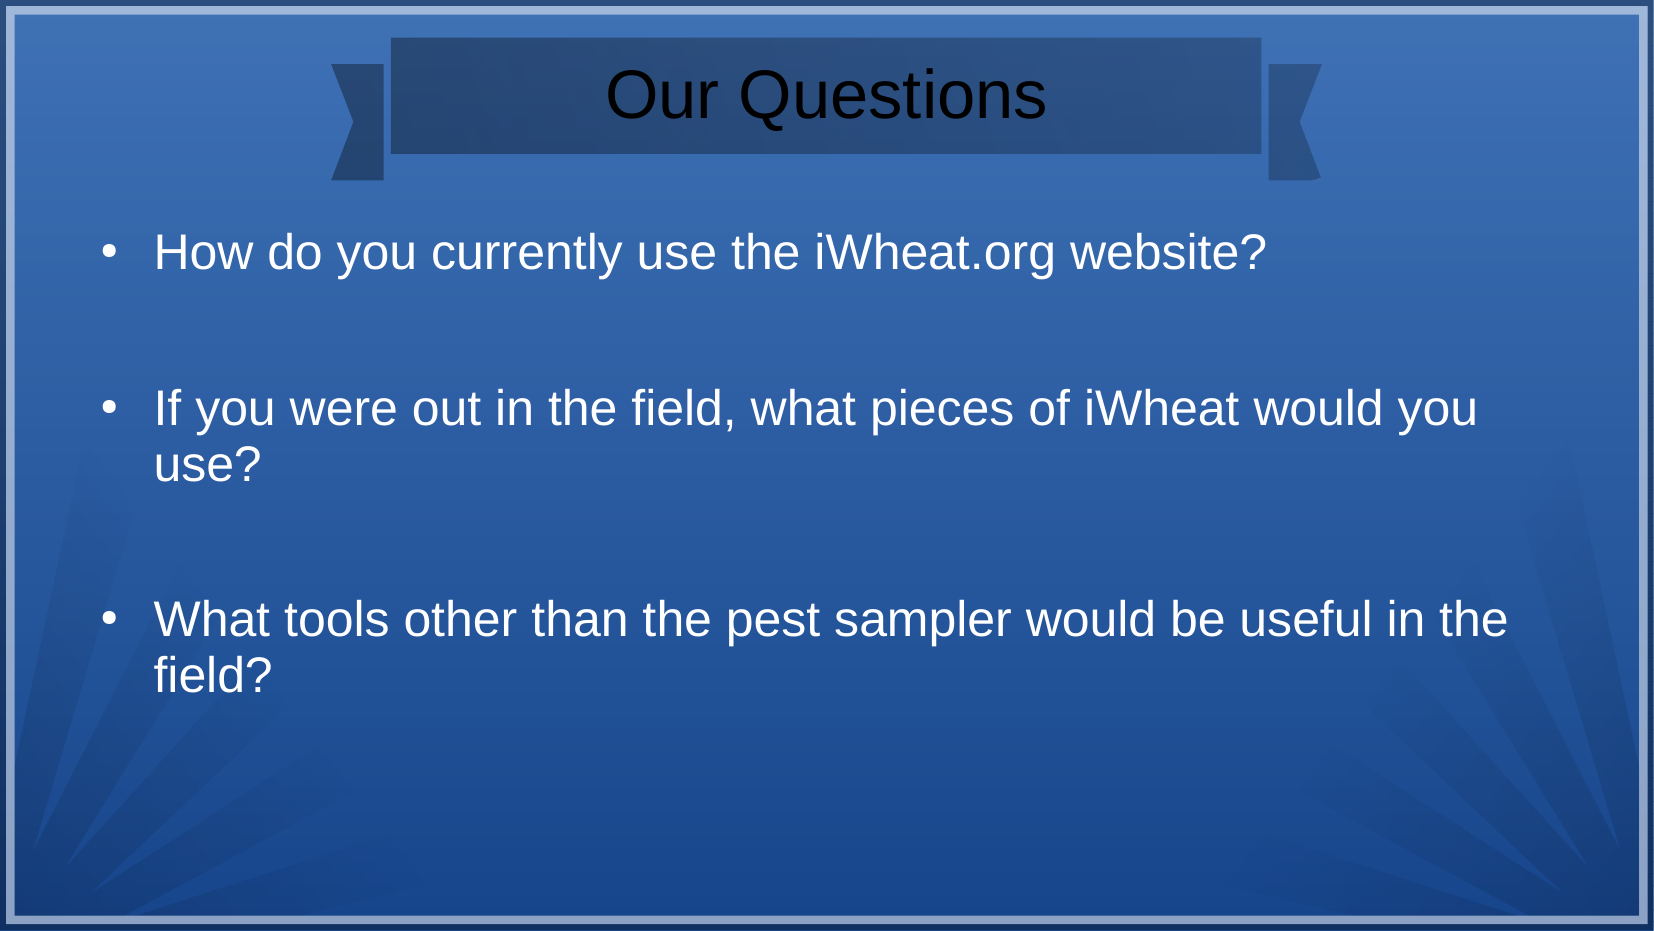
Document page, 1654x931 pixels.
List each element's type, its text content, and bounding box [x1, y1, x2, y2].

title Our Questions [389, 35, 1264, 154]
list How do you currently use the iWheat.org website? If you were out in the field, what pieces of iWheat would you use? What tools other than the pest sampler would be useful in the field? [82, 224, 1571, 931]
